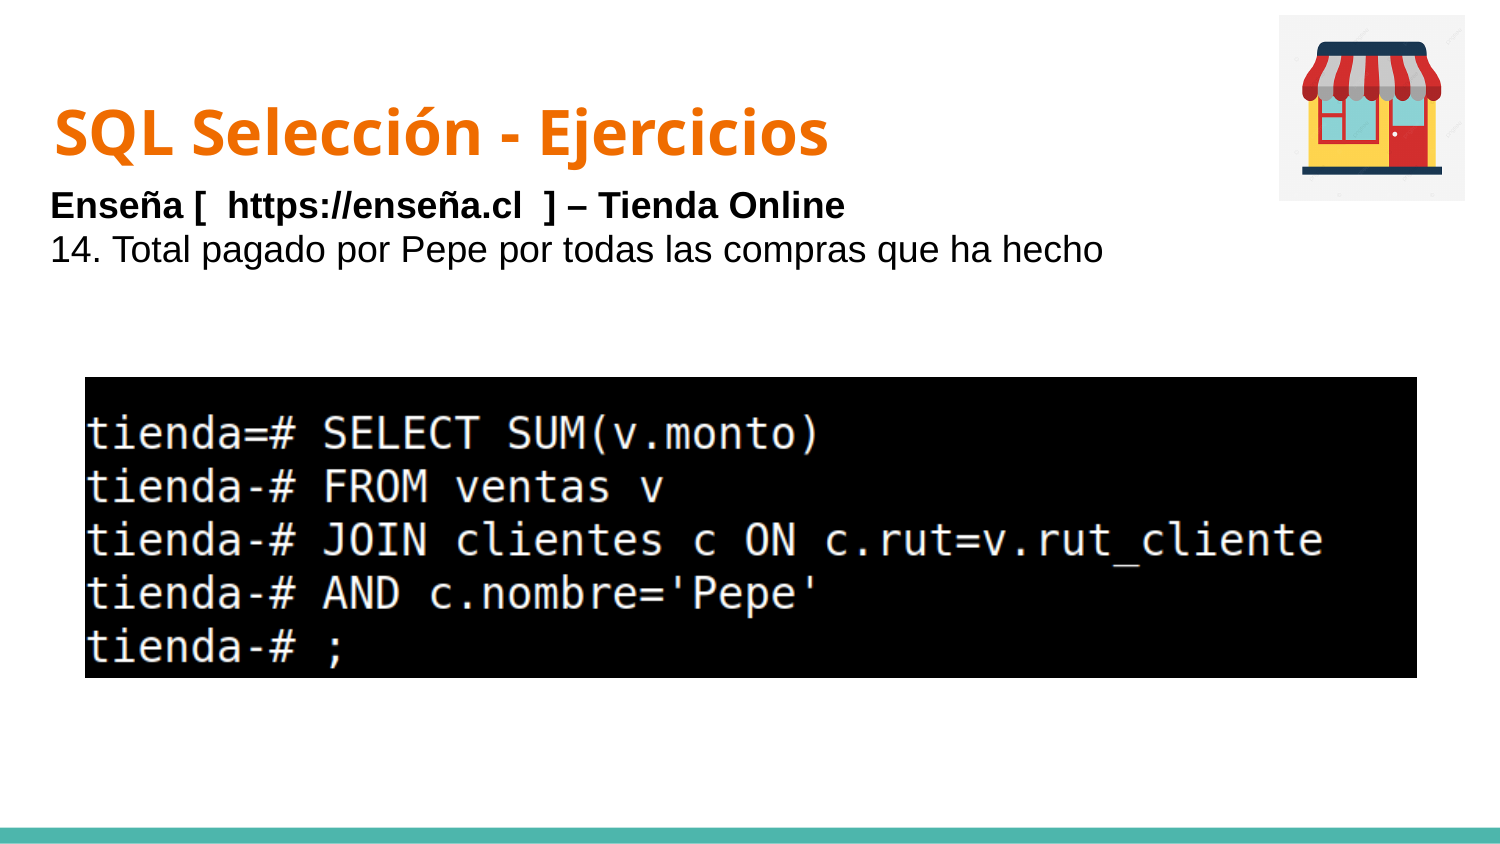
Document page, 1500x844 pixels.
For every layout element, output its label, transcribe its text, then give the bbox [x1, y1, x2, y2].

picture [1279, 15, 1465, 201]
picture [85, 377, 1417, 678]
title SQL Selección - Ejercicios [39, 72, 1279, 177]
text_box Enseña [ https://enseña.cl ] – Tienda Online [35, 177, 1323, 220]
text_box 14. Total pagado por Pepe por todas las compras que ha hecho [35, 220, 1453, 320]
